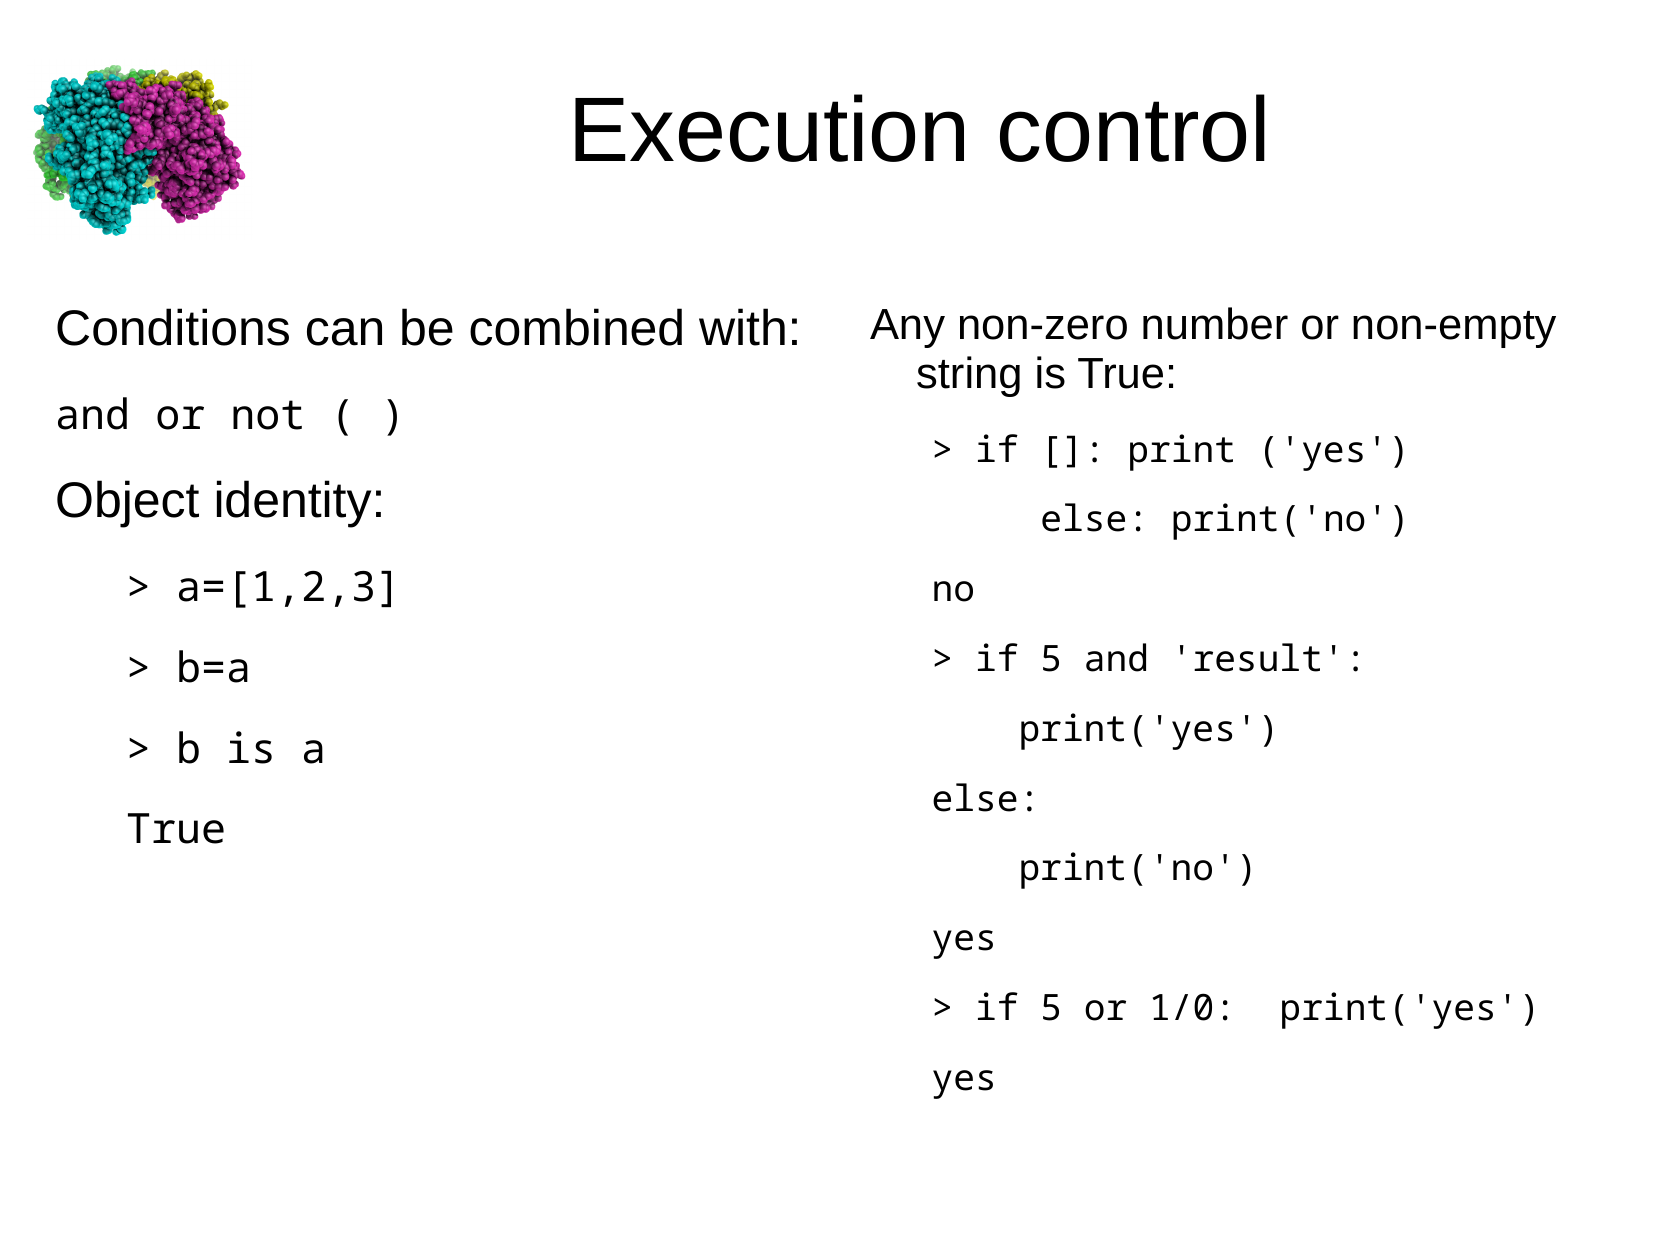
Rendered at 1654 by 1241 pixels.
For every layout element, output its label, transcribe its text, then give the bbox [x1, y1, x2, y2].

list Conditions can be combined with: and or not ( ) Object identity: > a=[1,2,3] > b=a > b is a True [37, 300, 805, 1104]
title Execution control [270, 25, 1571, 233]
picture [27, 59, 253, 240]
list Any non-zero number or non-empty string is True: > if []: print ('yes') else: print('no') no > if 5 and 'result': print('yes') else: print('no') yes > if 5 or 1/0: print('yes') yes [854, 300, 1622, 1104]
